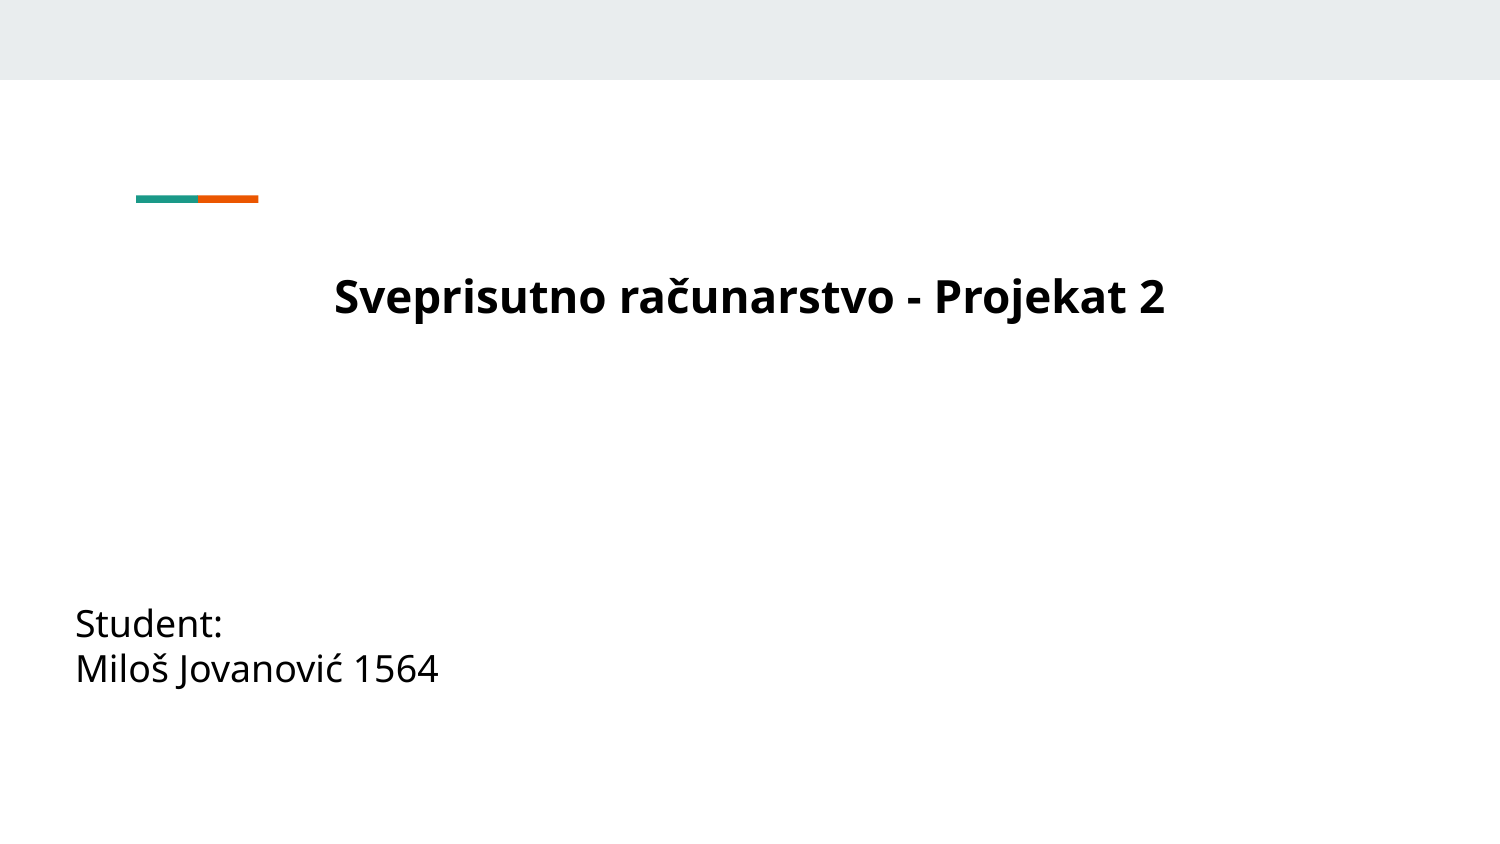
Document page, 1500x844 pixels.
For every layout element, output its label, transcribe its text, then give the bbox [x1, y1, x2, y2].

title Sveprisutno računarstvo - Projekat 2 [37, 225, 1463, 338]
list Student: Miloš Jovanović 1564 [75, 600, 451, 713]
